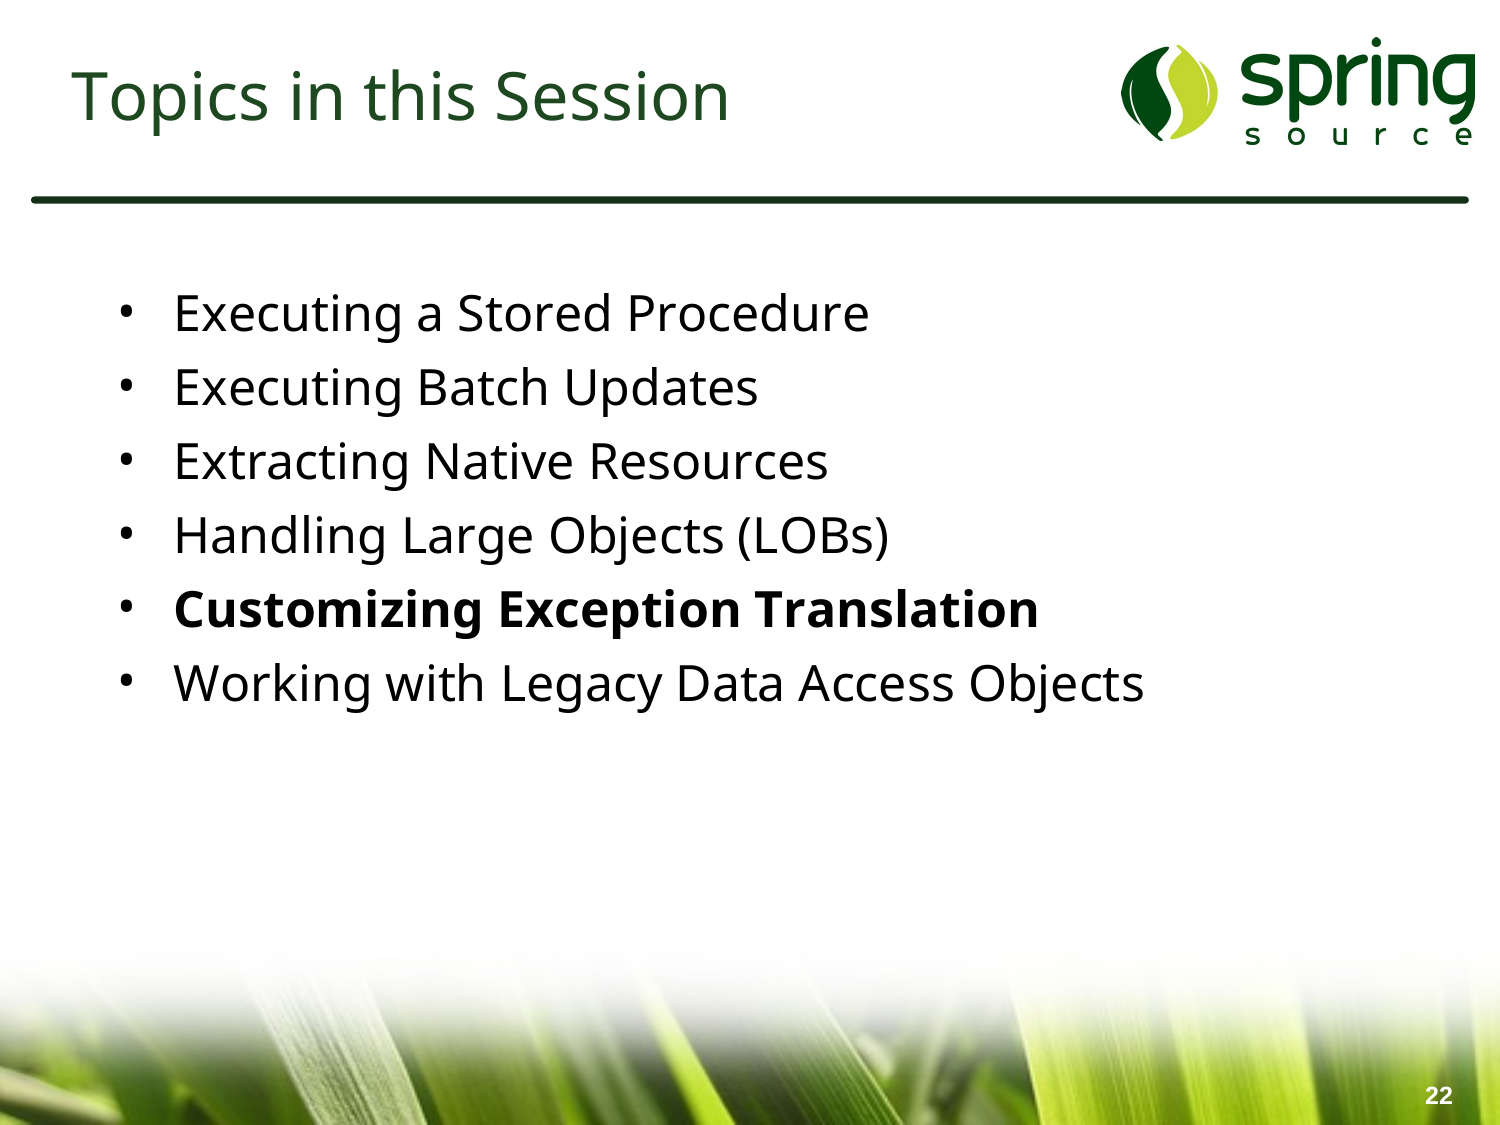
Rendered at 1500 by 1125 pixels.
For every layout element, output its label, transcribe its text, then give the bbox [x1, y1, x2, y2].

picture [1121, 37, 1475, 145]
list Executing a Stored Procedure Executing Batch Updates Extracting Native Resources Handling Large Objects (LOBs) Customizing Exception Translation Working with Legacy Data Access Objects [103, 275, 1394, 938]
picture [0, 944, 1500, 1125]
title Topics in this Session [56, 13, 1089, 176]
